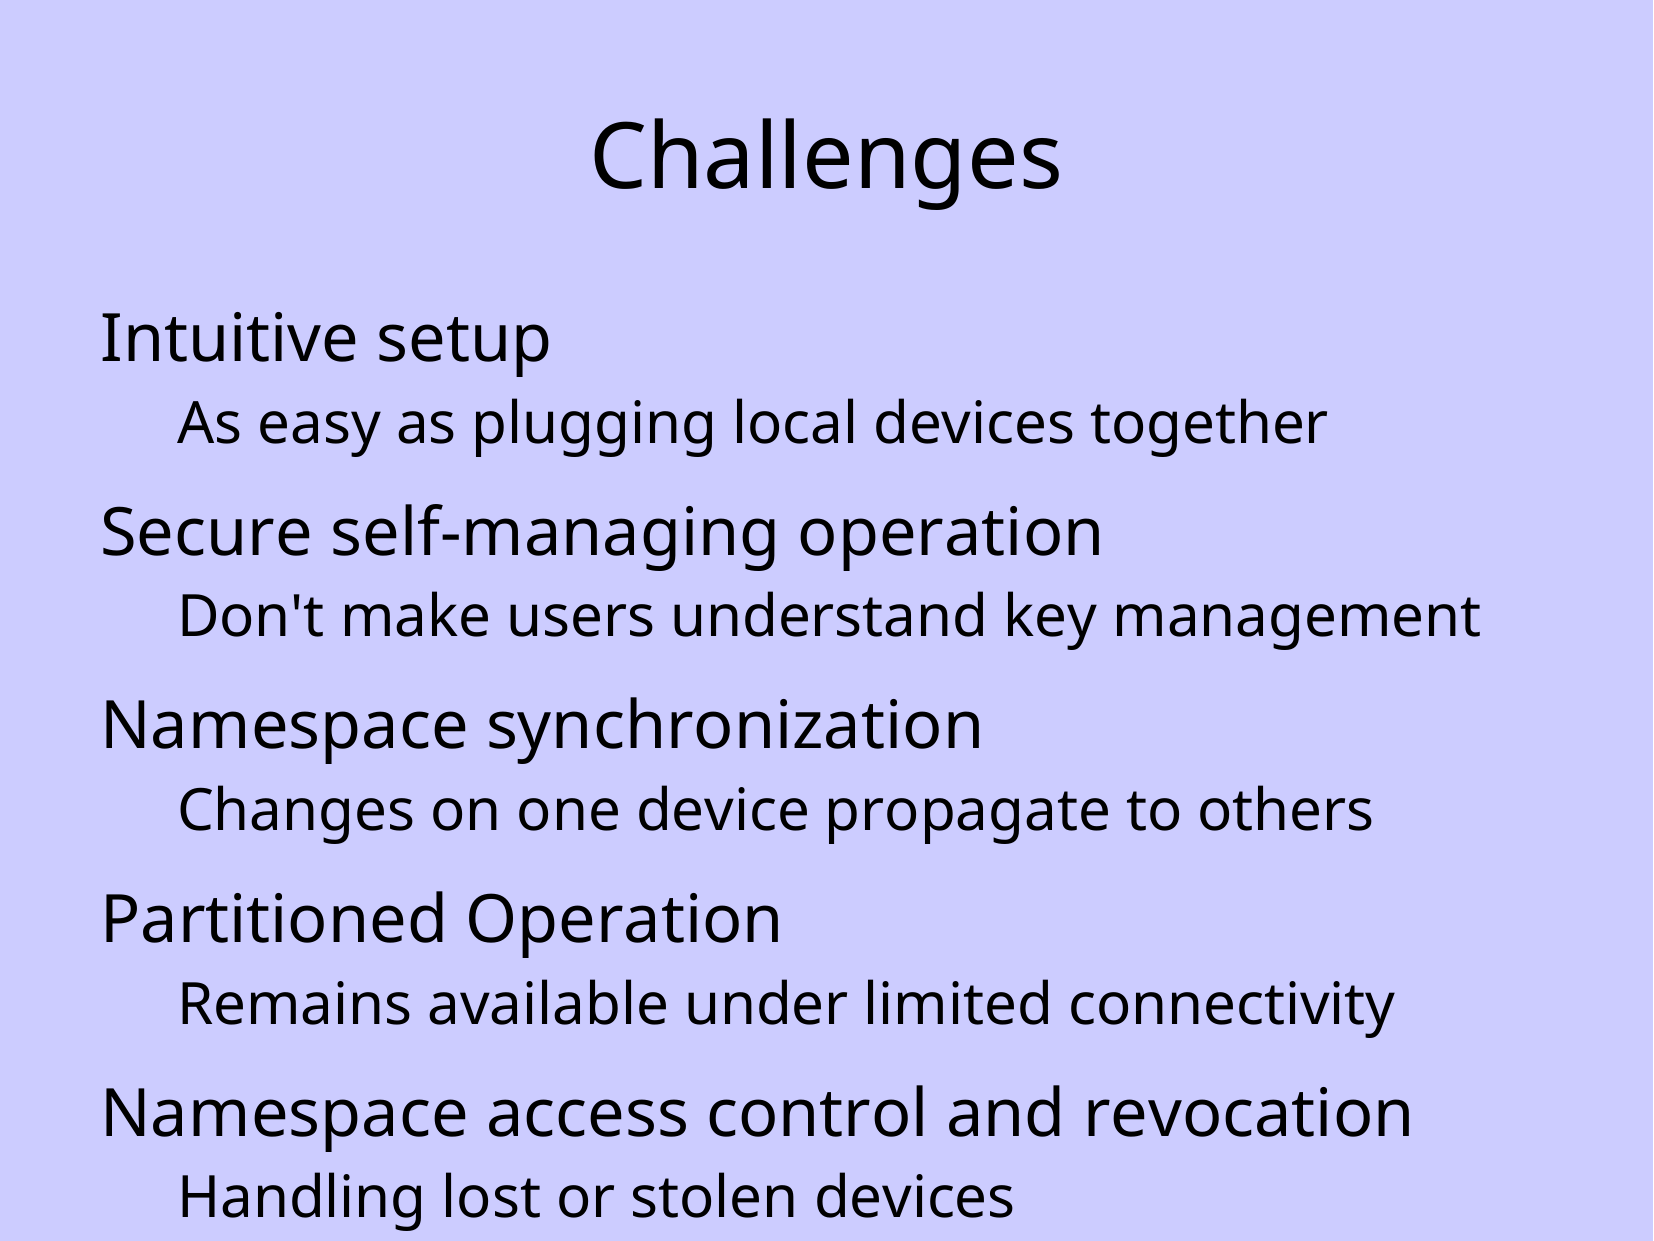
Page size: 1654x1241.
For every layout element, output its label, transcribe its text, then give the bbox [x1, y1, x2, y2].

list Intuitive setup As easy as plugging local devices together Secure self-managing operation Don't make users understand key management Namespace synchronization Changes on one device propagate to others Partitioned Operation Remains available under limited connectivity Namespace access control and revocation Handling lost or stolen devices [82, 290, 1571, 1107]
title Challenges [82, 56, 1571, 250]
